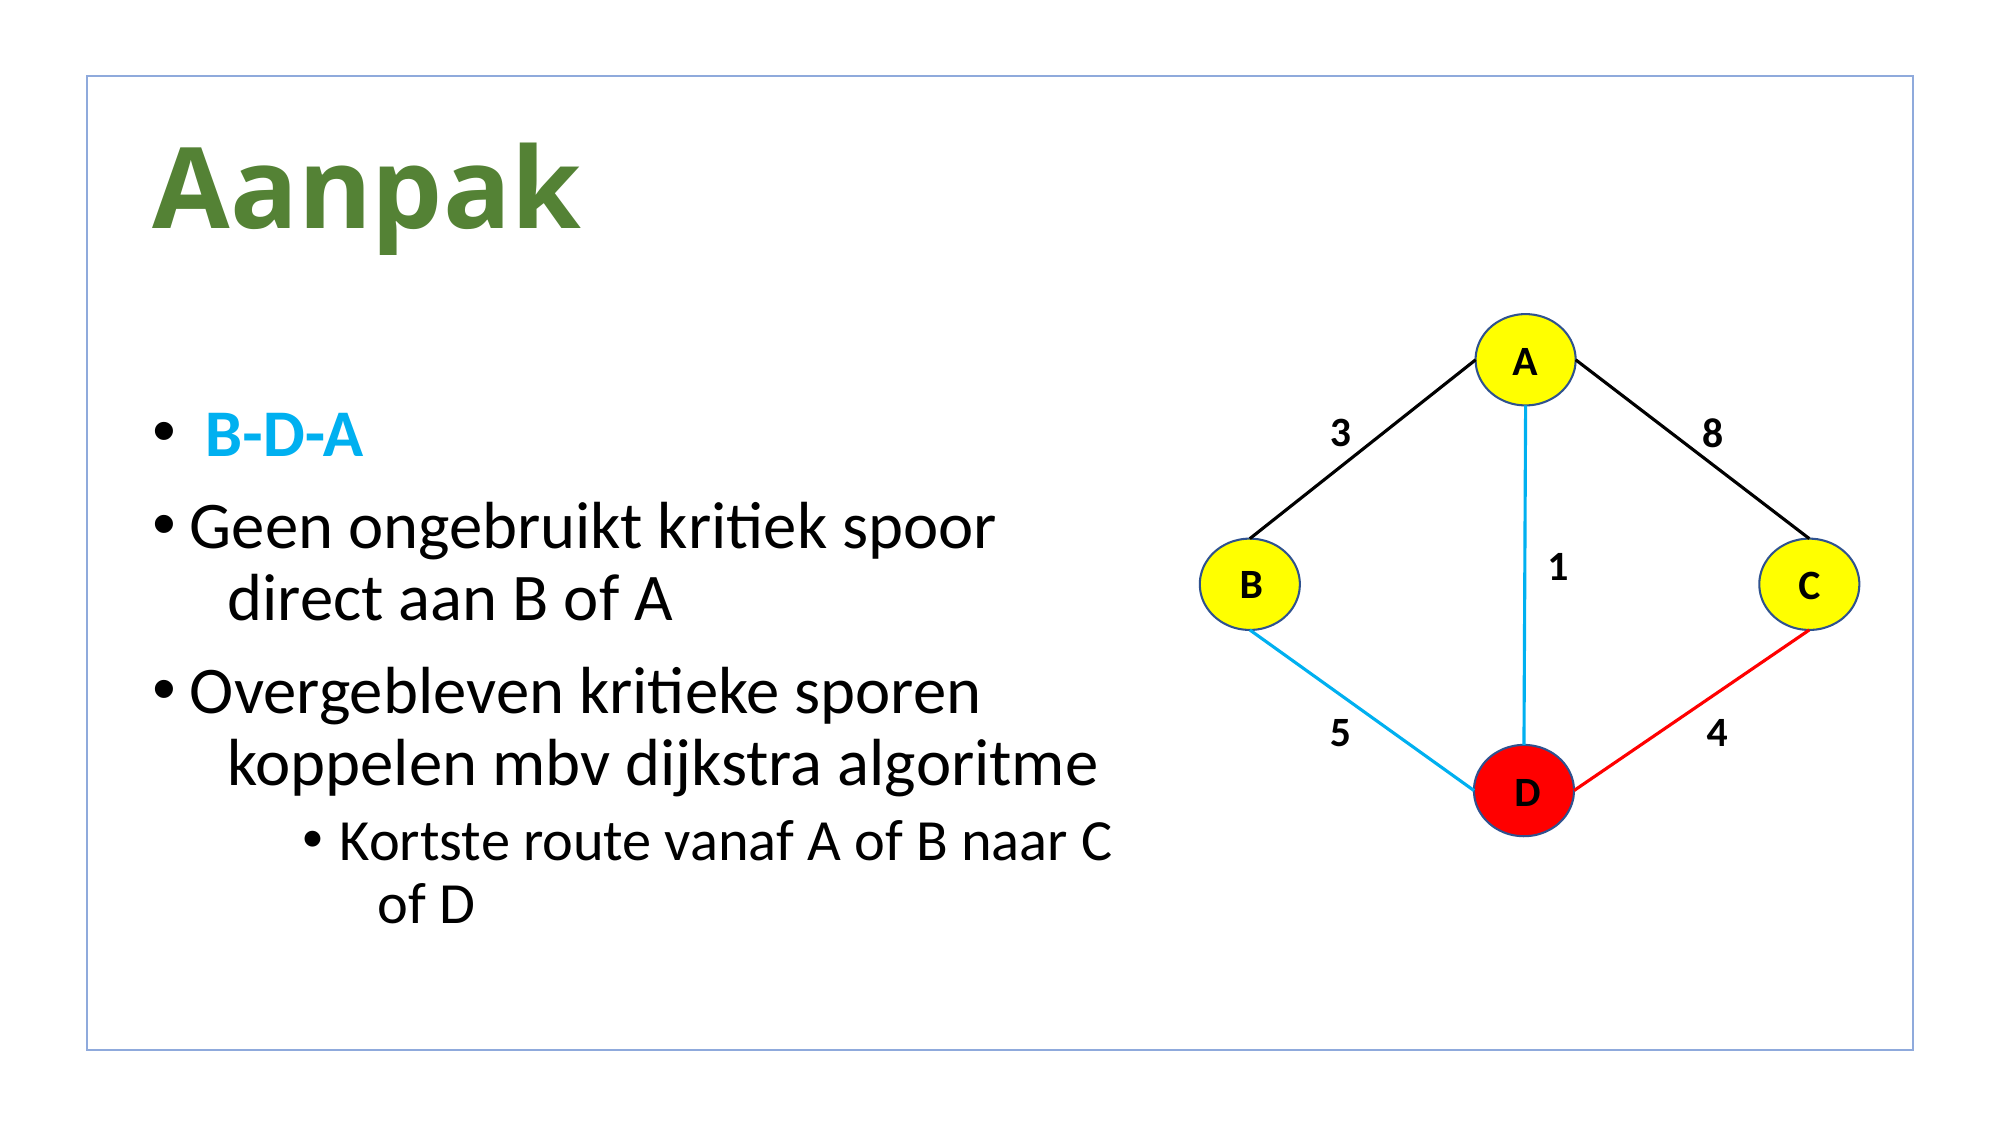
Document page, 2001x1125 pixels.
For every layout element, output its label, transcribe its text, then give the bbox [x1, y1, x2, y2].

text_box 1 [1532, 531, 1592, 597]
text_box 5 [1314, 697, 1378, 764]
text_box 8 [1687, 398, 1753, 465]
title Aanpak [137, 83, 1863, 302]
list B-D-A Geen ongebruikt kritiek spoor direct aan B of A Overgebleven kritieke sporen koppelen mbv dijkstra algoritme Kortste route vanaf A of B naar C of D [137, 319, 1150, 1034]
text_box D [1499, 757, 1566, 824]
text_box C [1783, 550, 1851, 617]
text_box [87, 76, 1913, 1050]
text_box 3 [1314, 397, 1360, 464]
text_box B [1224, 549, 1289, 615]
text_box A [1497, 326, 1568, 392]
text_box 4 [1691, 697, 1753, 764]
